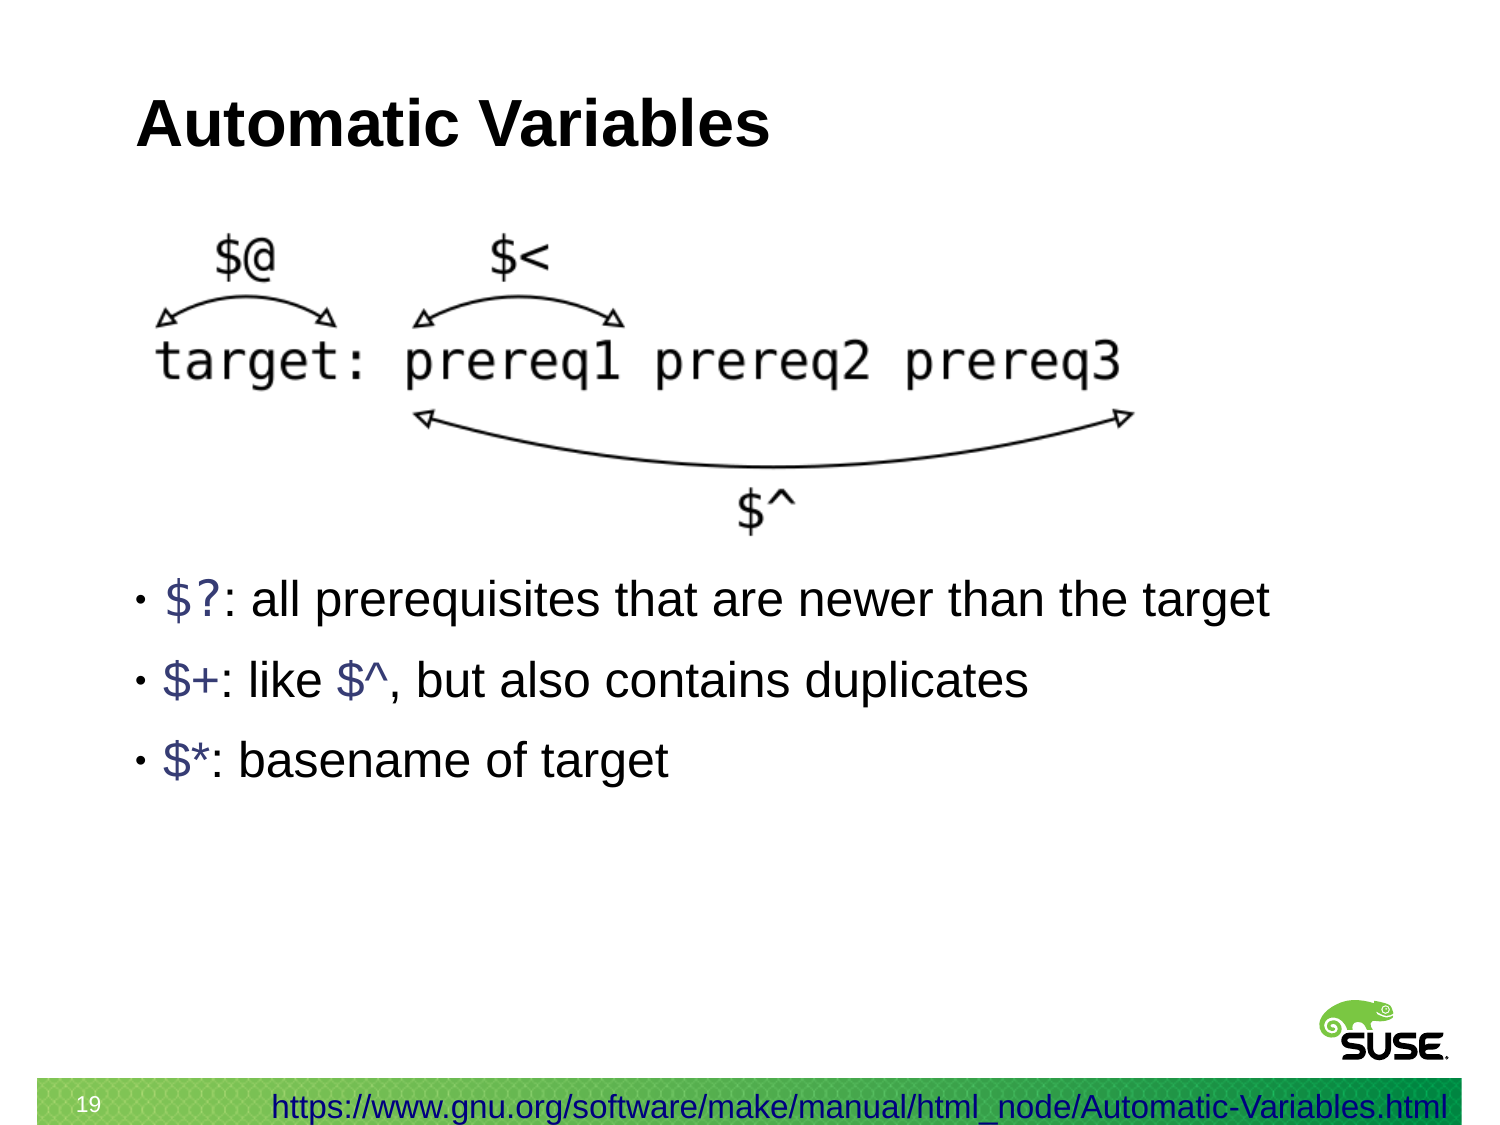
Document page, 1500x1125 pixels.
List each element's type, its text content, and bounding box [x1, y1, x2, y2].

picture [37, 1078, 1462, 1125]
title Automatic Variables [135, 41, 1372, 204]
picture [120, 224, 1141, 544]
text_box https://www.gnu.org/software/make/manual/html_node/Automatic-Variables.html [256, 1081, 1465, 1125]
list $?: all prerequisites that are newer than the target $+: like $^, but also contains duplicates $*: basename of target [135, 570, 1372, 982]
